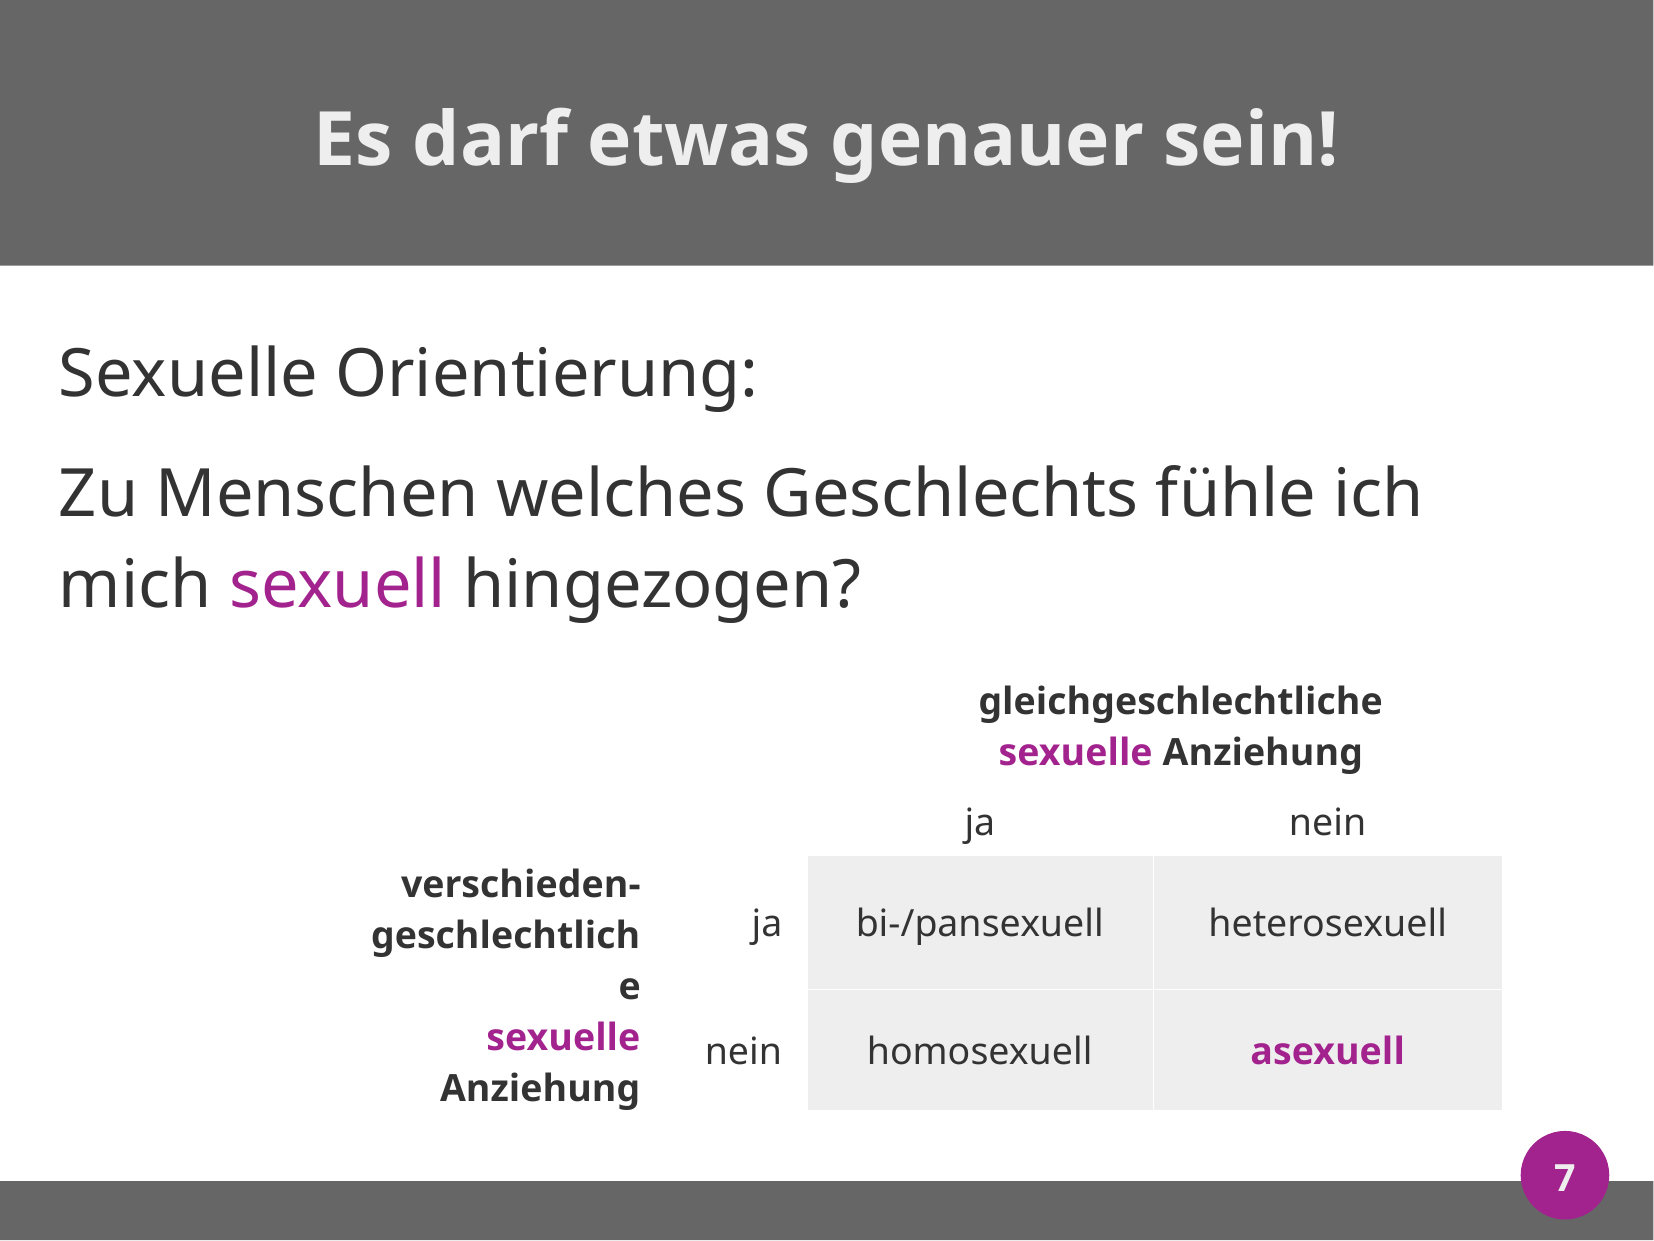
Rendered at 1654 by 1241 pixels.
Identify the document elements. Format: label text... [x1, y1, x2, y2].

table_cell heterosexuell [1154, 856, 1502, 989]
table_cell nein [631, 990, 807, 1110]
table_cell asexuell [1154, 990, 1502, 1110]
table_header [568, 721, 807, 855]
table_header ja [808, 721, 1153, 855]
table_cell bi-/pansexuell [808, 856, 1153, 989]
list Sexuelle Orientierung: Zu Menschen welches Geschlechts fühle ich mich sexuell hingezogen? [59, 324, 1595, 1152]
table_header nein [1154, 721, 1502, 855]
text_box verschieden- geschlechtliche sexuelle Anziehung [336, 850, 656, 1105]
table_cell nein [568, 1105, 621, 1110]
text_box gleichgeschlechtliche sexuelle Anziehung [897, 667, 1465, 802]
table_cell ja [656, 856, 807, 989]
table_cell homosexuell [808, 990, 1153, 1110]
title Es darf etwas genauer sein! [59, 11, 1595, 260]
